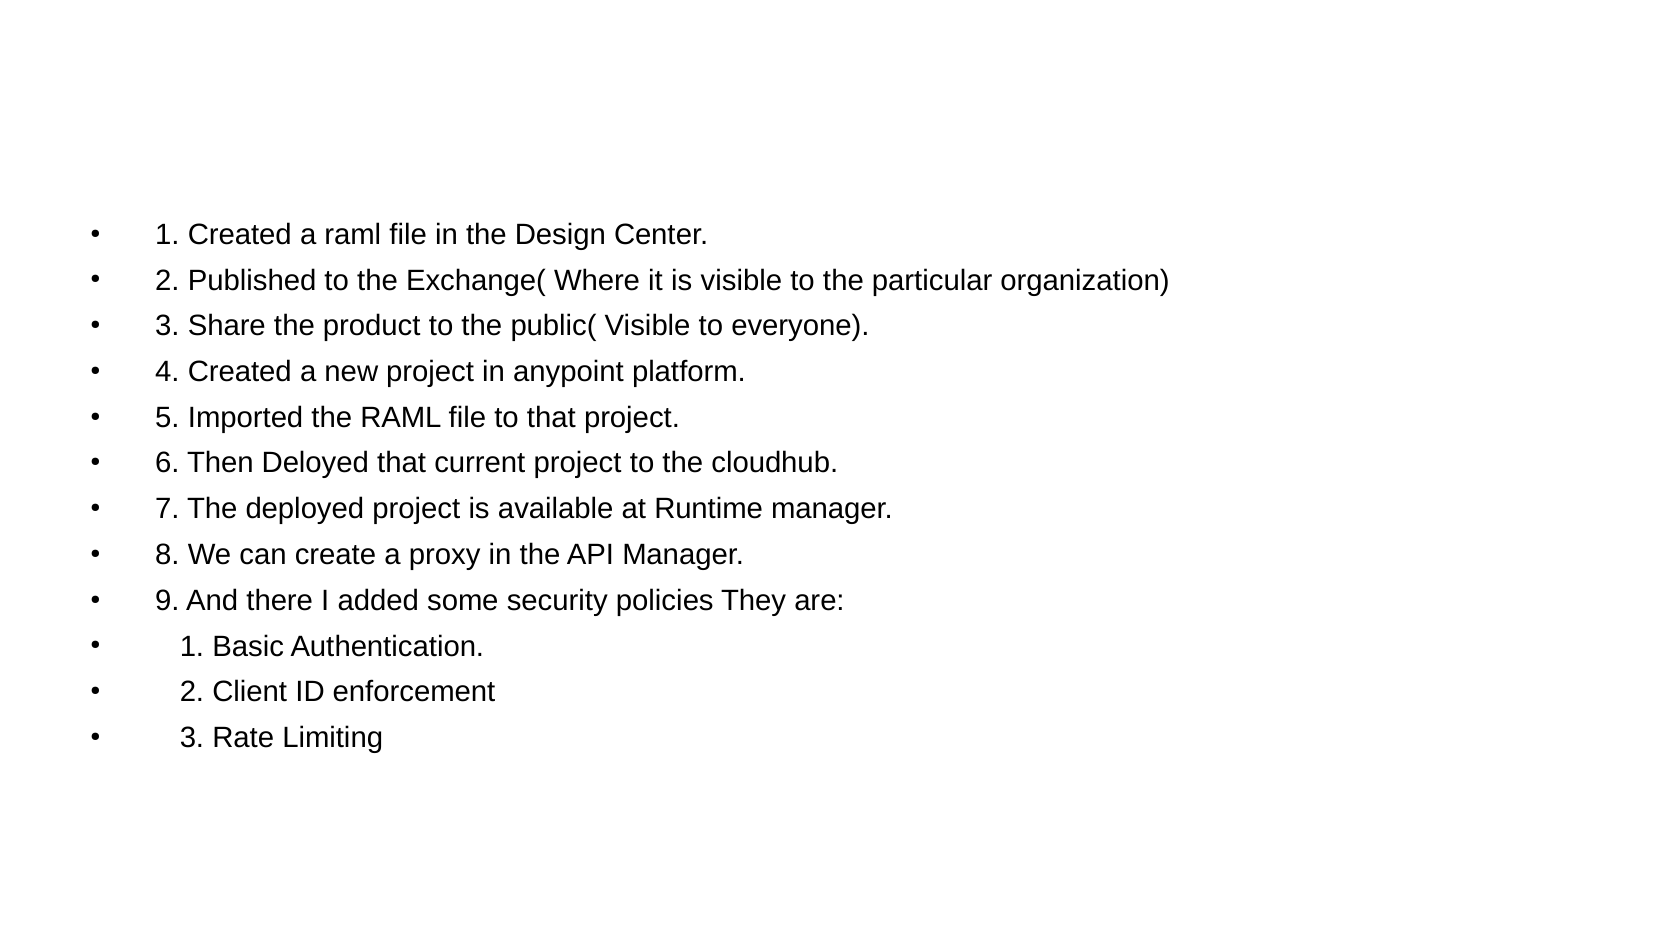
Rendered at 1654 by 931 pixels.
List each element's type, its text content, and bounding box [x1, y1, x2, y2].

list 1. Created a raml file in the Design Center. 2. Published to the Exchange( Where it is visible to the particular organization) 3. Share the product to the public( Visible to everyone). 4. Created a new project in anypoint platform. 5. Imported the RAML file to that project. 6. Then Deloyed that current project to the cloudhub. 7. The deployed project is available at Runtime manager. 8. We can create a proxy in the API Manager. 9. And there I added some security policies They are: 1. Basic Authentication. 2. Client ID enforcement 3. Rate Limiting [82, 217, 1571, 758]
